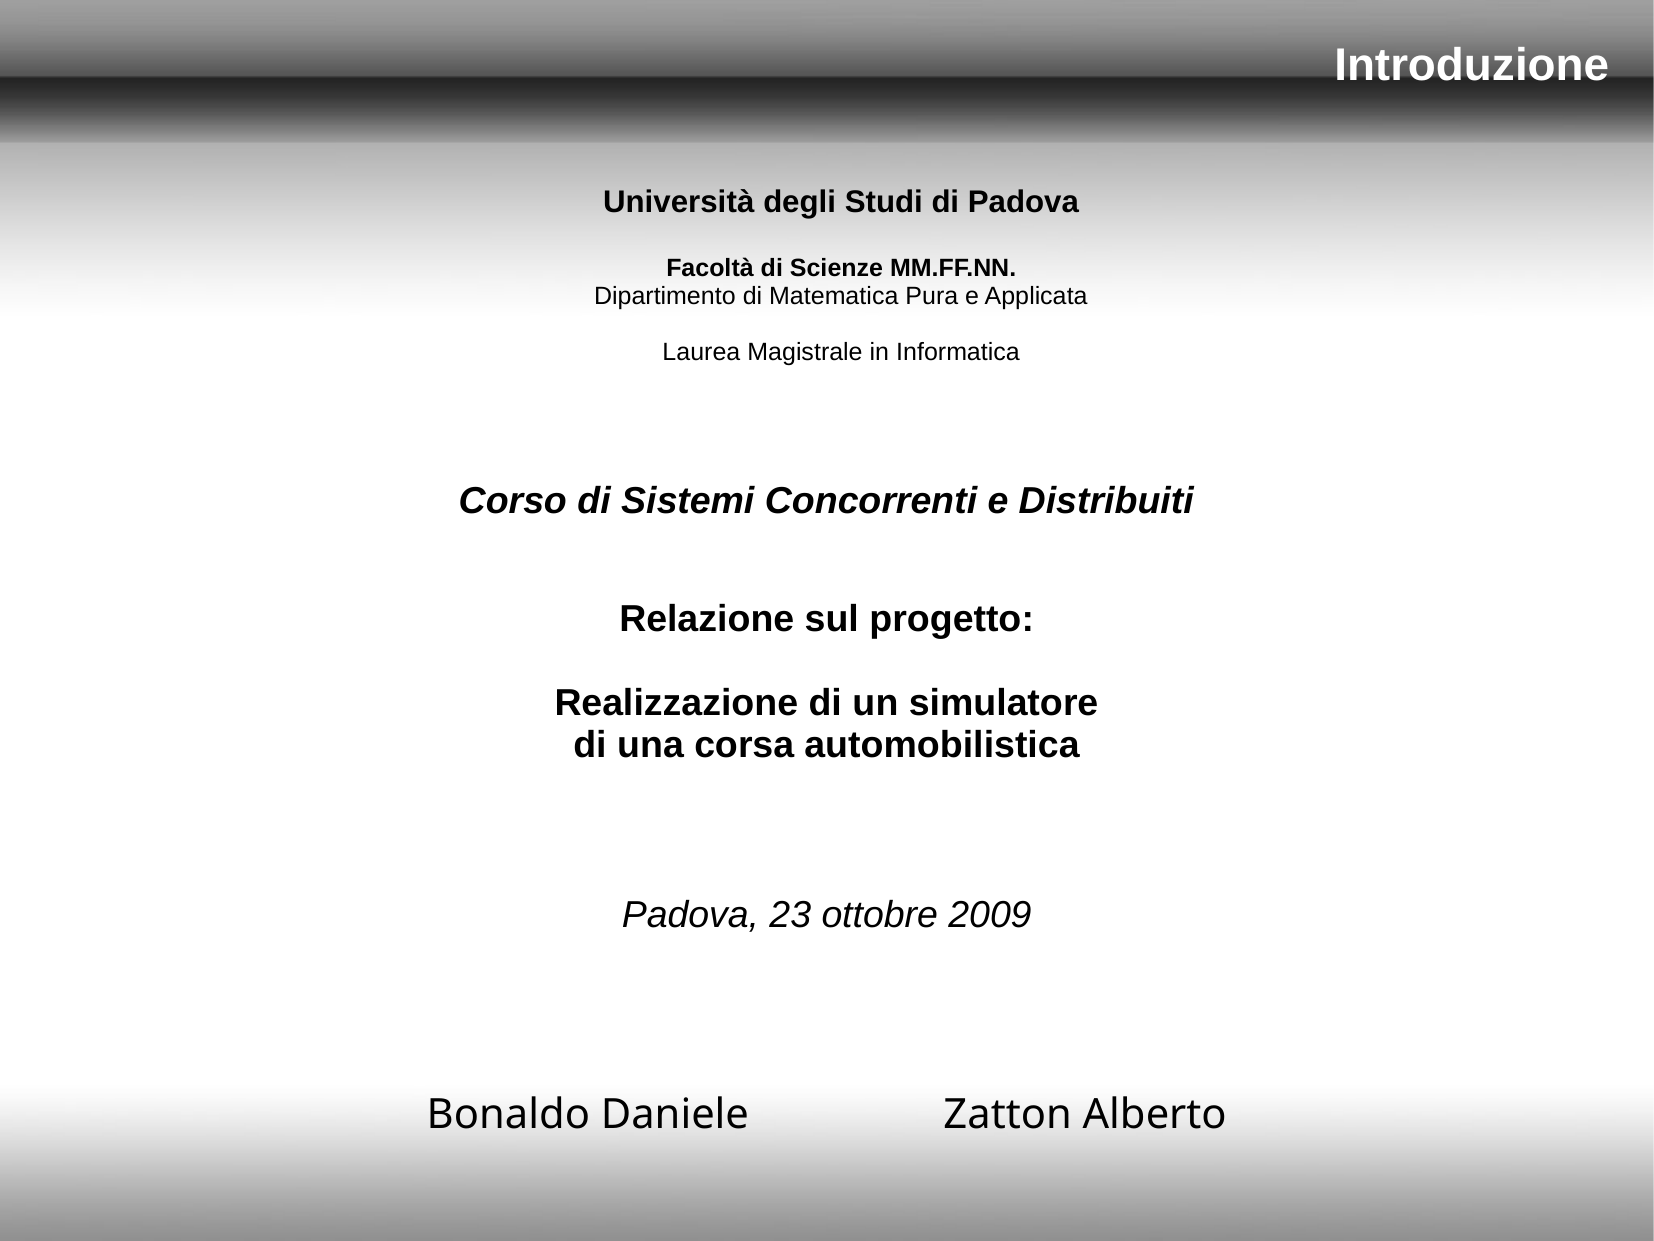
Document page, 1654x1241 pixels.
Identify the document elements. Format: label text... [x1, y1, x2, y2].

text_box Padova, 23 ottobre 2009 [570, 885, 1084, 943]
text_box Introduzione [679, 31, 1625, 119]
text_box Bonaldo Daniele Zatton Alberto [132, 1076, 1521, 1182]
picture [0, 0, 1654, 1241]
text_box Corso di Sistemi Concorrenti e Distribuiti [29, 472, 1625, 532]
text_box Relazione sul progetto: Realizzazione di un simulatore di una corsa automobilistica [531, 590, 1123, 779]
text_box Università degli Studi di Padova Facoltà di Scienze MM.FF.NN. Dipartimento di Matematica Pura e Applicata Laurea Magistrale in Informatica [147, 177, 1536, 406]
